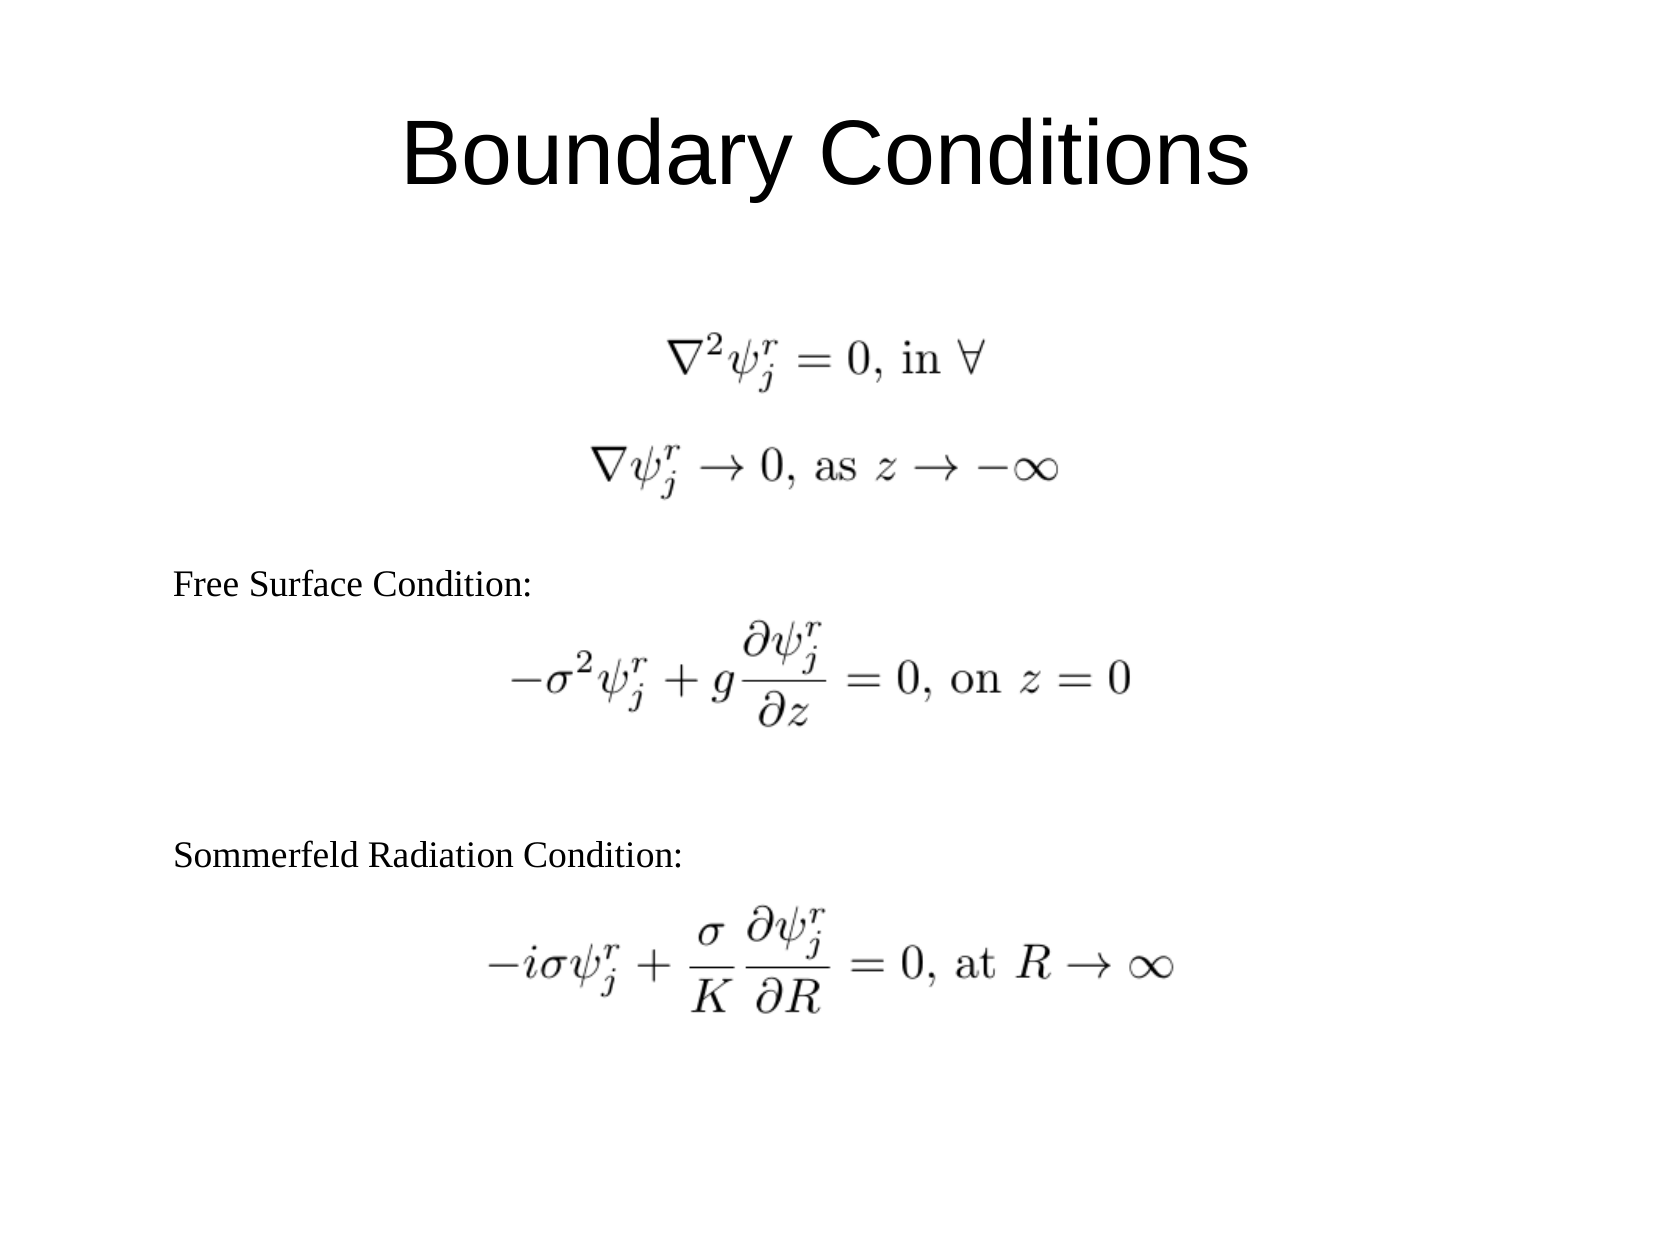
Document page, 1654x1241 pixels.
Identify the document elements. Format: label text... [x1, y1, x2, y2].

chart [53, 443, 1057, 620]
picture [525, 306, 1130, 532]
title Boundary Conditions [82, 49, 1571, 257]
picture [490, 613, 1166, 768]
picture [458, 895, 1197, 1042]
chart [53, 714, 1059, 892]
